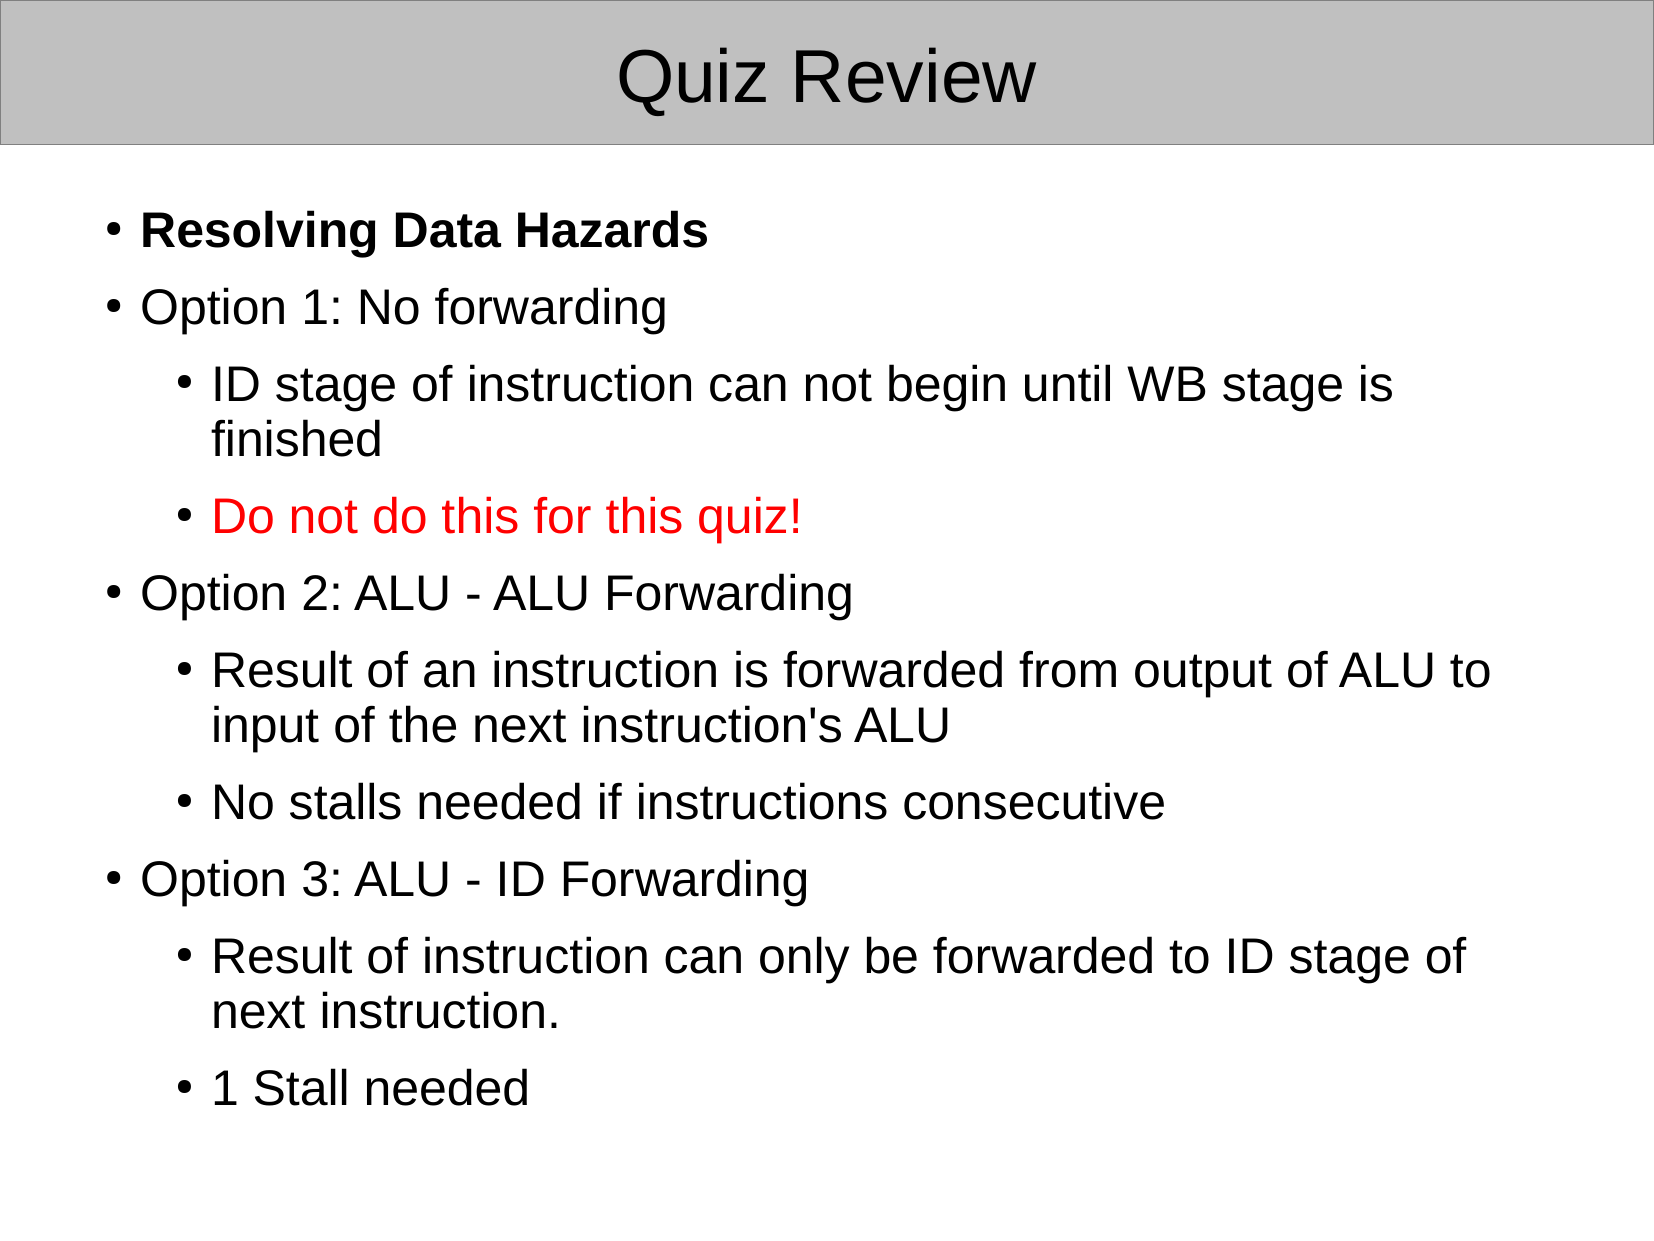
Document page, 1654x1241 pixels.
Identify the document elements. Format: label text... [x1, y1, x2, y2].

title Quiz Review [82, 25, 1571, 127]
text_box [0, 0, 1654, 145]
text_box Resolving Data Hazards Option 1: No forwarding ID stage of instruction can not begin until WB stage is finished Do not do this for this quiz! Option 2: ALU - ALU Forwarding Result of an instruction is forwarded from output of ALU to input of the next instruction's ALU No stalls needed if instructions consecutive Option 3: ALU - ID Forwarding Result of instruction can only be forwarded to ID stage of next instruction. 1 Stall needed [90, 195, 1591, 1124]
